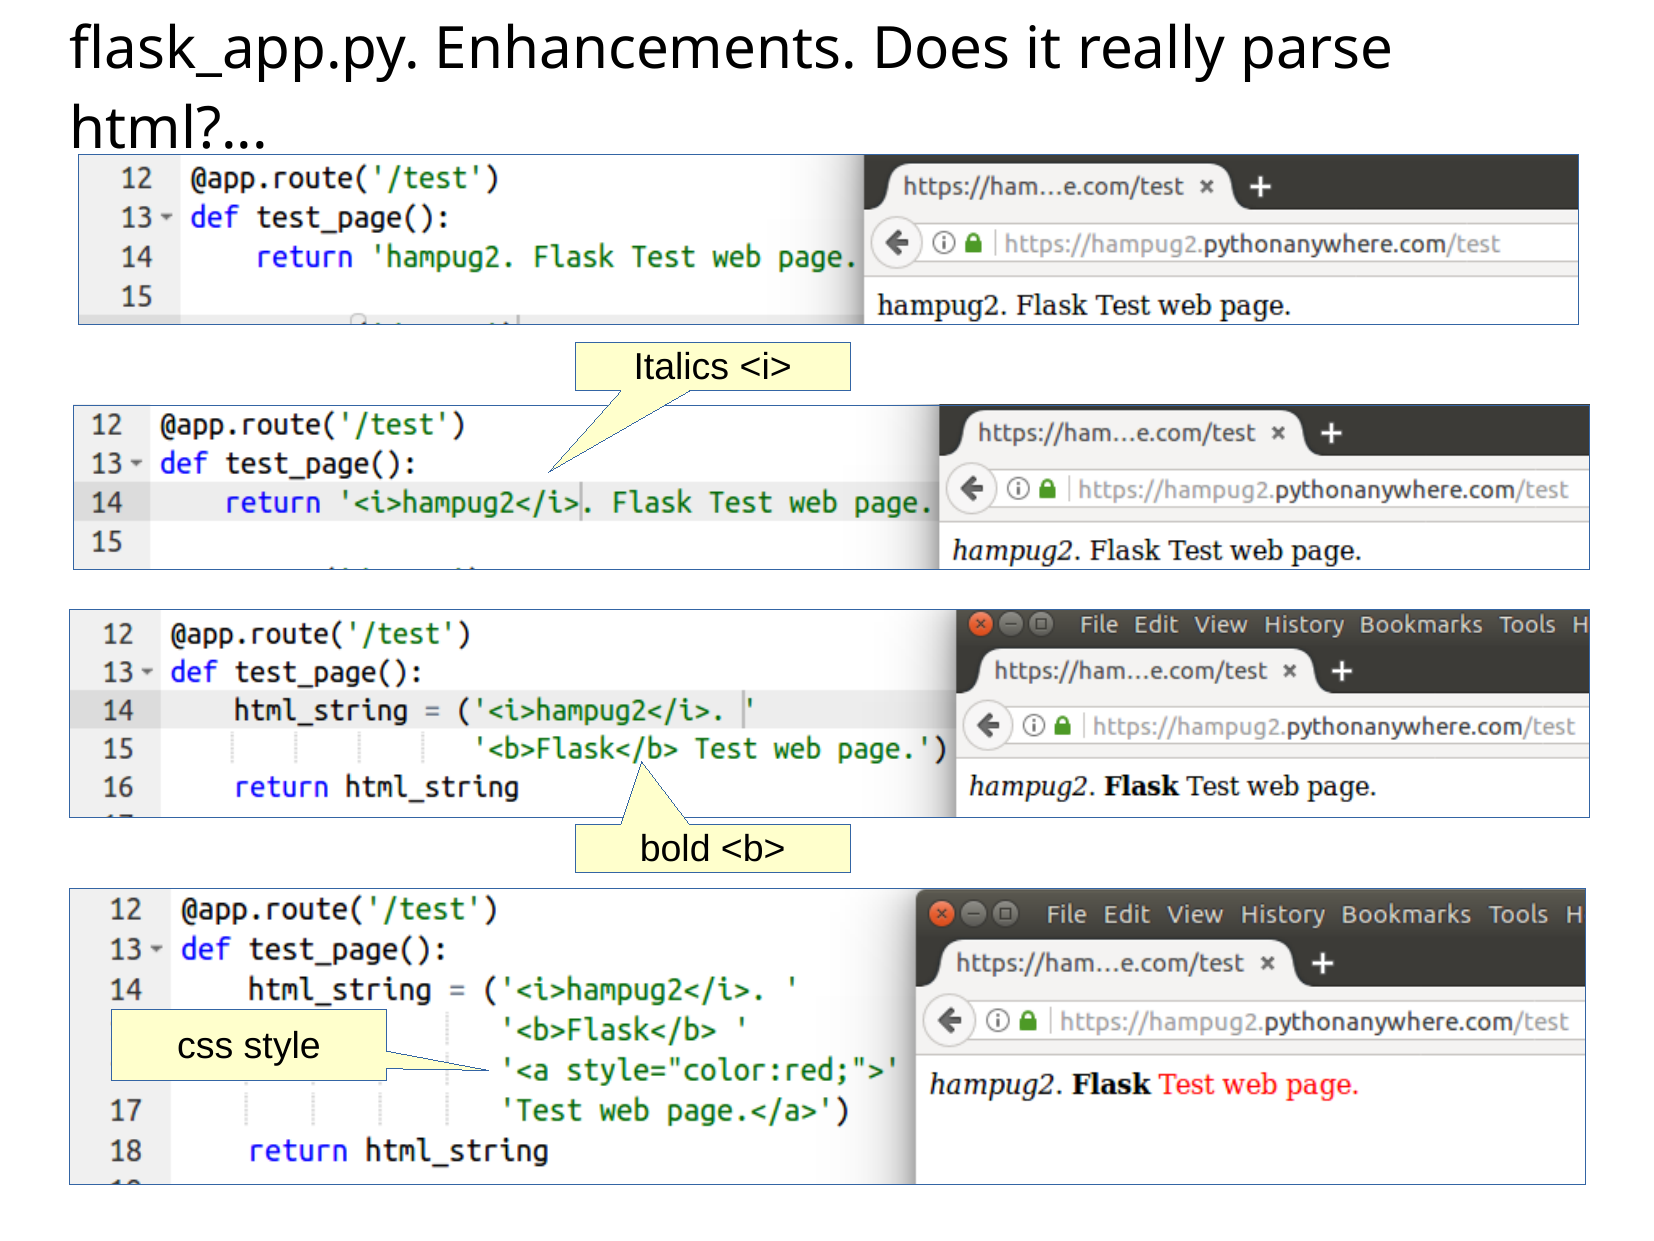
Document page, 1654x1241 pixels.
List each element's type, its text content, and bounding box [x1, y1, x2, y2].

text_box bold <b> [575, 761, 851, 873]
text_box flask_app.py. Enhancements. Does it really parse html?... [69, 34, 1558, 138]
picture [69, 888, 1586, 1185]
text_box css style [111, 1009, 489, 1081]
picture [78, 154, 1579, 325]
text_box Italics <i> [548, 342, 851, 473]
picture [73, 404, 1590, 570]
picture [69, 609, 1590, 818]
